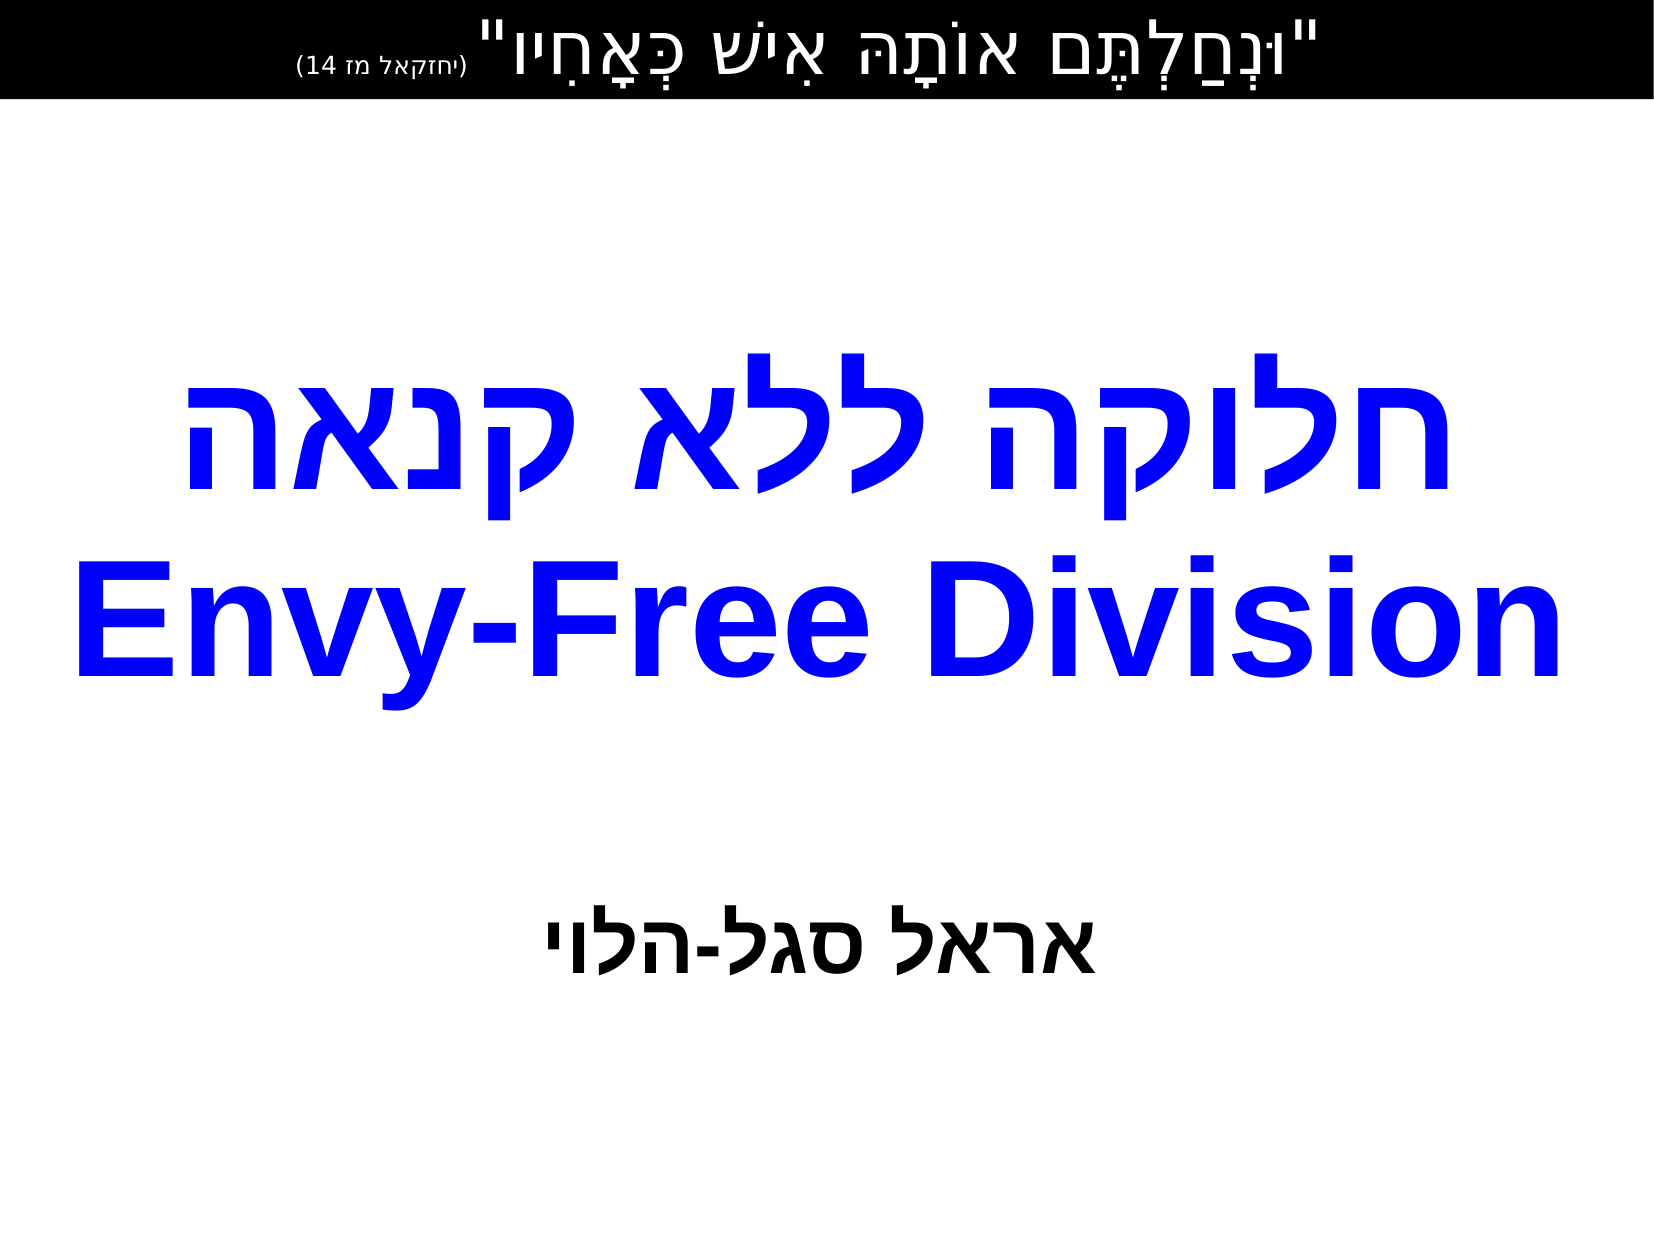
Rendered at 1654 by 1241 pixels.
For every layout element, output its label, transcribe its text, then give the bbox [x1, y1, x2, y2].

title חלוקה ללא קנאה Envy-Free Division אראל סגל-הלוי [0, 100, 1654, 1240]
text_box "וּנְחַלְתֶּם אוֹתָהּ אִישׁ כְּאָחִיו" (יחזקאל מז 14) [0, 0, 1654, 100]
